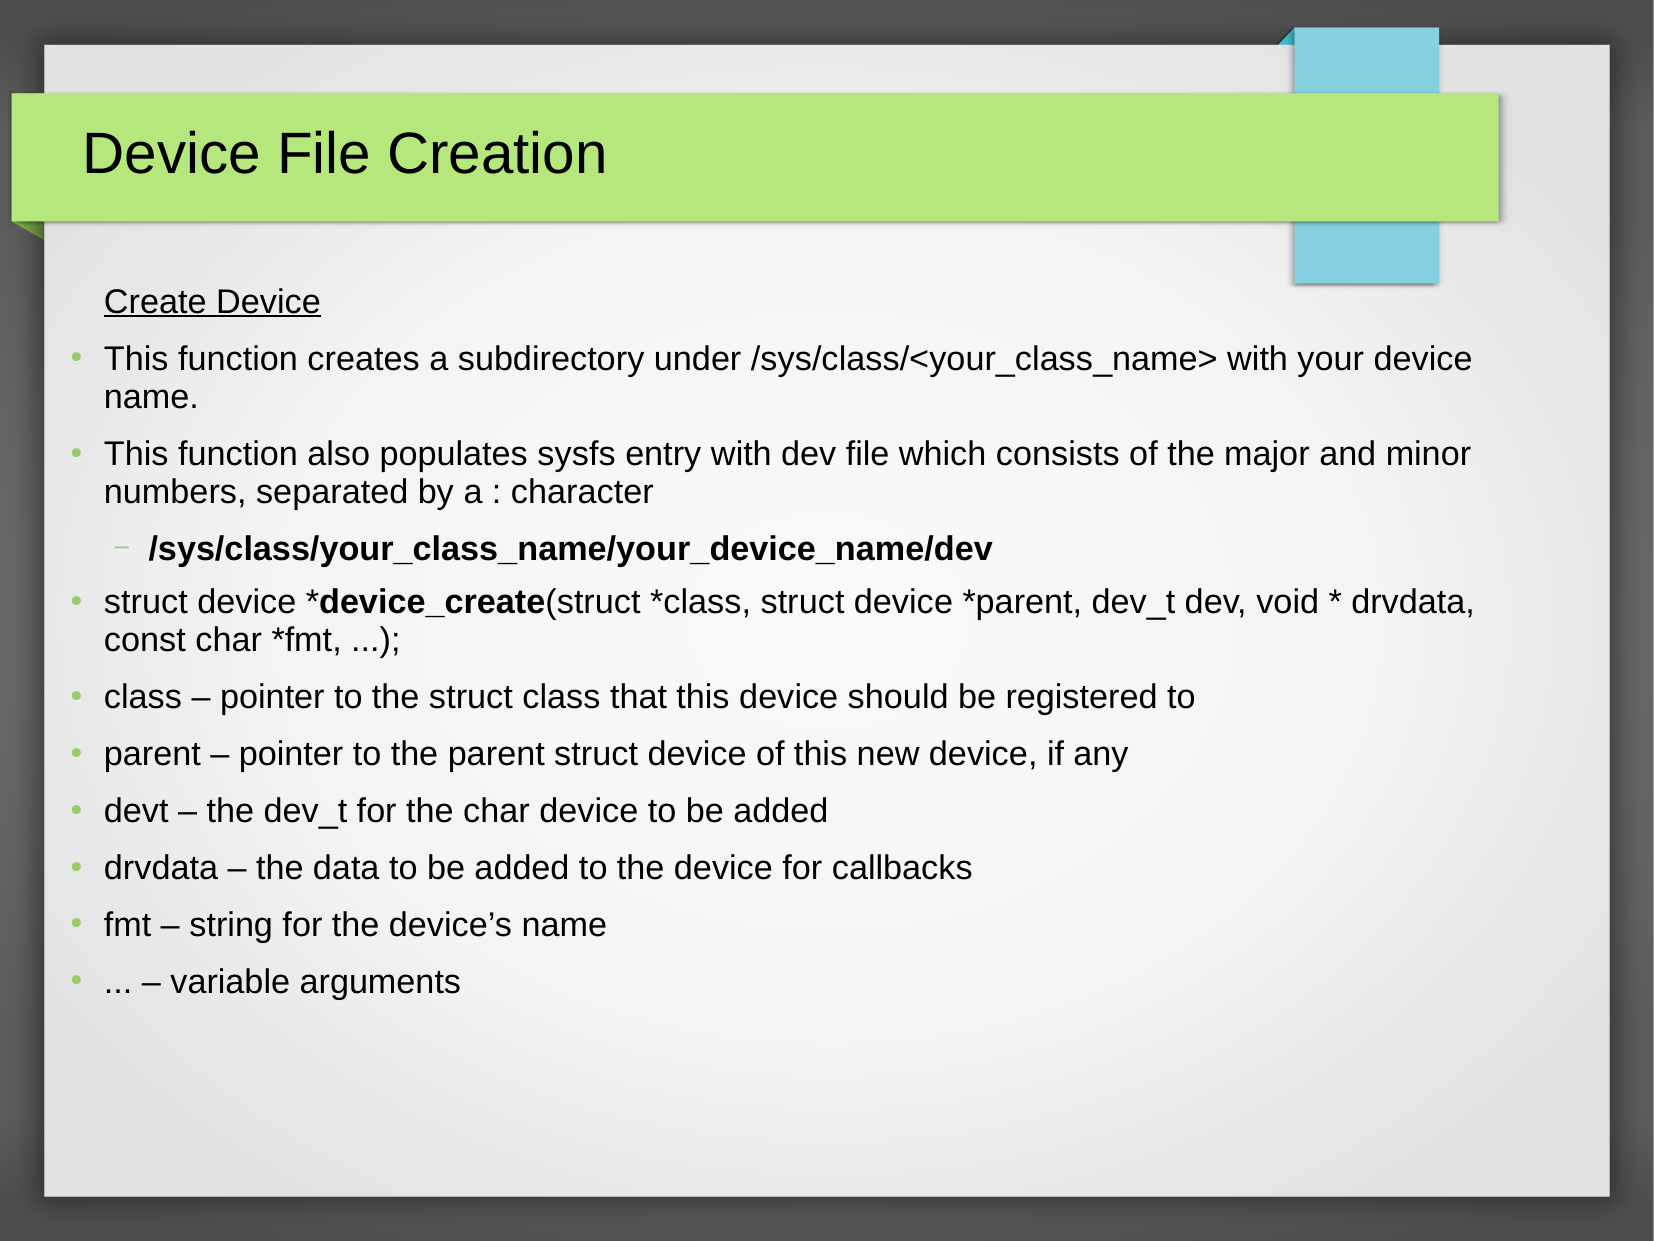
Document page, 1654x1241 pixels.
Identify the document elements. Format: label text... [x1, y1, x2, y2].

title Device File Creation [82, 94, 1264, 213]
list Create Device This function creates a subdirectory under /sys/class/<your_class_name> with your device name. This function also populates sysfs entry with dev file which consists of the major and minor numbers, separated by a : character /sys/class/your_class_name/your_device_name/dev struct device *device_create(struct *class, struct device *parent, dev_t dev, void * drvdata, const char *fmt, ...); class – pointer to the struct class that this device should be registered to parent – pointer to the parent struct device of this new device, if any devt – the dev_t for the char device to be added drvdata – the data to be added to the device for callbacks fmt – string for the device’s name ... – variable arguments [59, 282, 1548, 1002]
picture [0, 0, 1654, 1241]
